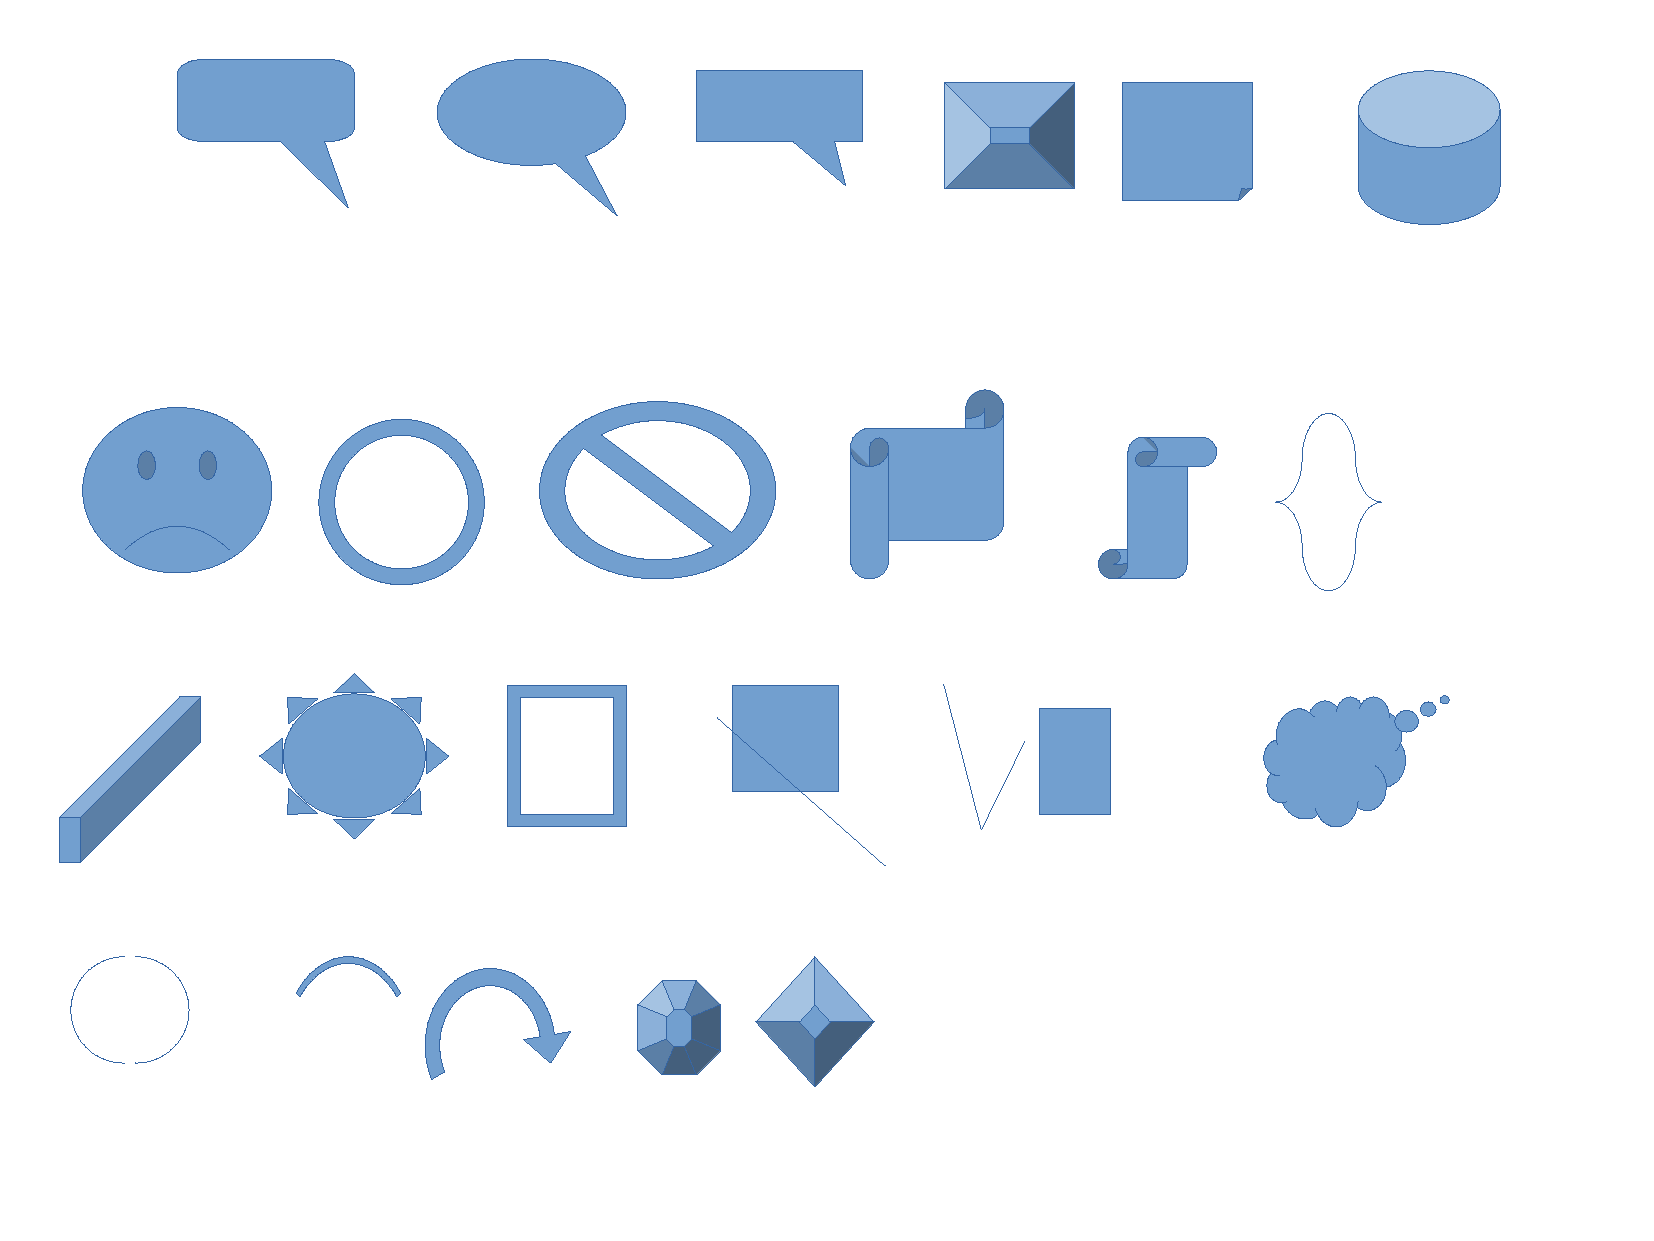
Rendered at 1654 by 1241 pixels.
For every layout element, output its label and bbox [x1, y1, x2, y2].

text_box [507, 685, 627, 827]
text_box [1039, 709, 1110, 815]
text_box [1440, 695, 1450, 704]
text_box [539, 401, 776, 579]
text_box [59, 696, 201, 863]
text_box [1098, 437, 1217, 579]
text_box [259, 673, 449, 818]
text_box [437, 59, 626, 216]
text_box [943, 684, 1025, 830]
text_box [1358, 110, 1501, 225]
text_box [638, 981, 721, 1075]
text_box [1420, 701, 1437, 717]
text_box [296, 956, 401, 997]
text_box [82, 407, 272, 573]
text_box [177, 59, 355, 208]
text_box [946, 82, 1075, 189]
text_box [850, 389, 1004, 579]
text_box [696, 70, 863, 186]
text_box [1122, 82, 1253, 201]
text_box [756, 1006, 875, 1087]
text_box [425, 968, 571, 1080]
text_box [1263, 696, 1419, 827]
text_box [318, 419, 485, 585]
text_box [717, 685, 886, 866]
text_box [333, 819, 375, 839]
